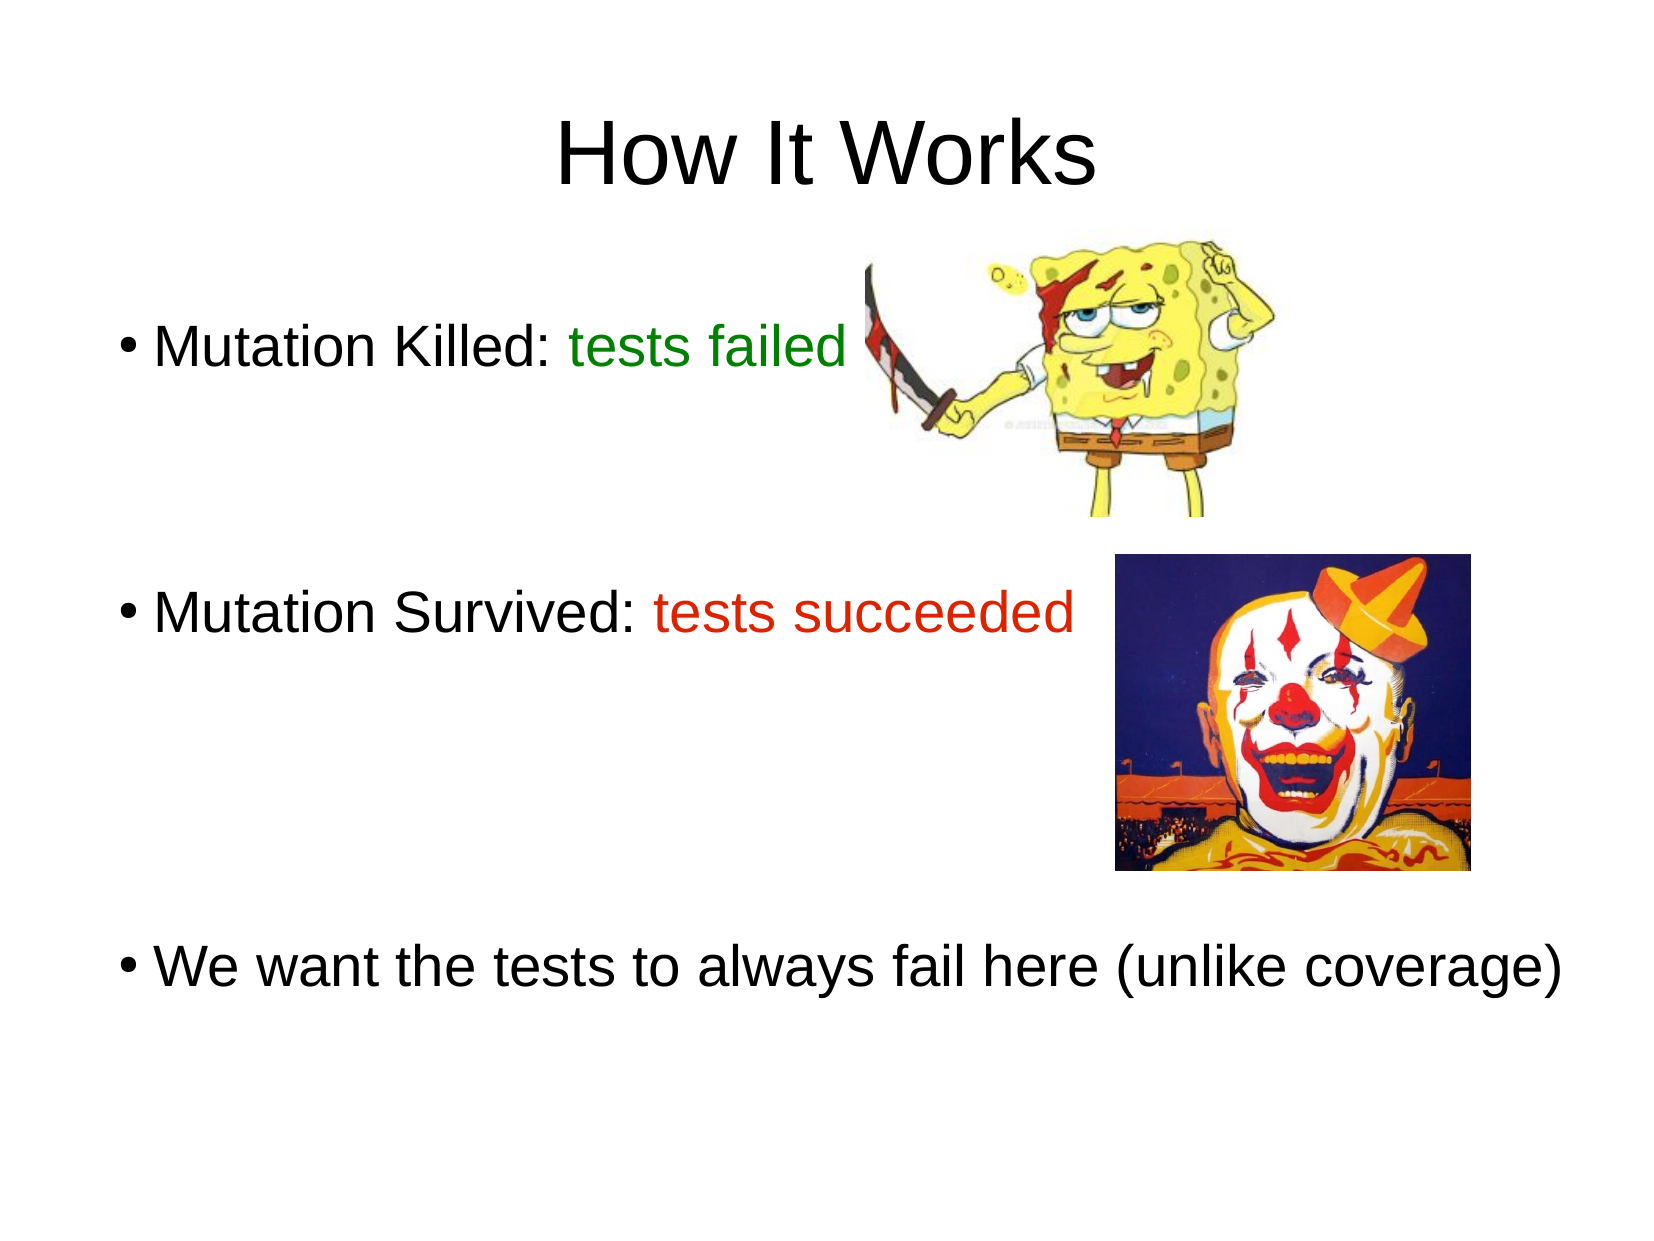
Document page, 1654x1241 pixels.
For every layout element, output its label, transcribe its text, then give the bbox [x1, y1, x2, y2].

picture [865, 204, 1309, 518]
title How It Works [82, 49, 1571, 225]
picture [1115, 554, 1471, 871]
list Mutation Killed: tests failed Mutation Survived: tests succeeded We want the tests to always fail here (unlike coverage) [82, 225, 1571, 1171]
